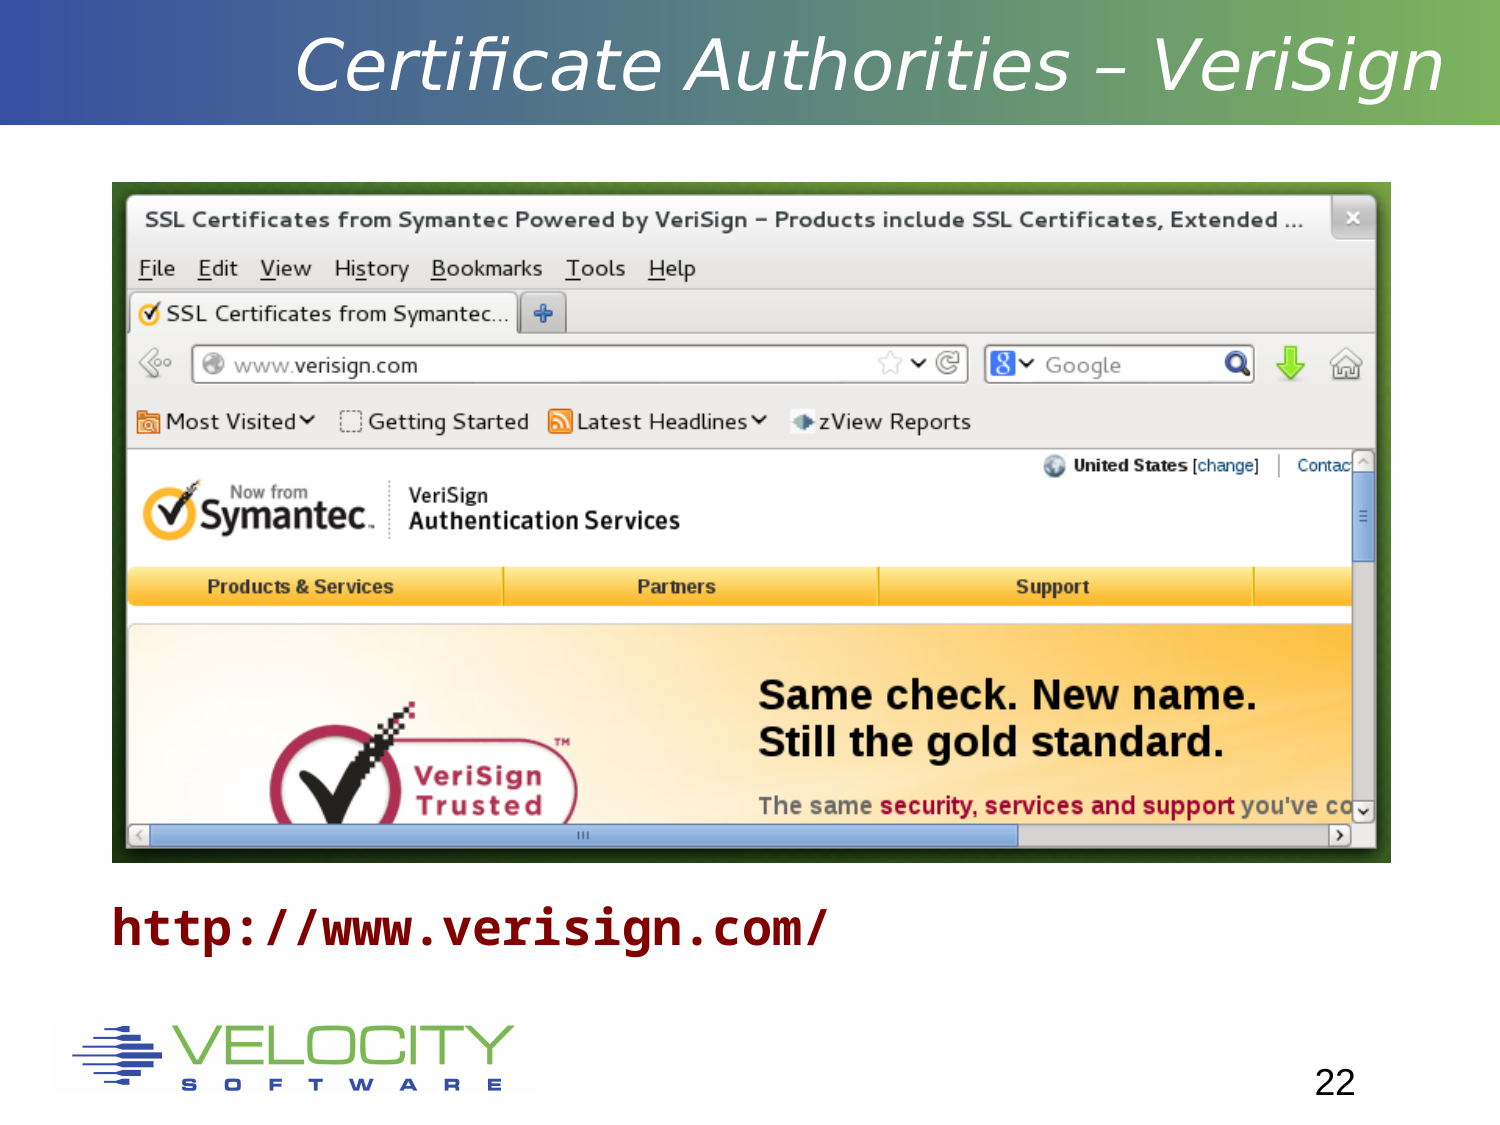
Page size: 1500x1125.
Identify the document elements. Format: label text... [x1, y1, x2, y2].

picture [112, 182, 1391, 863]
list http://www.verisign.com/ [70, 187, 1500, 963]
title Certificate Authorities – VeriSign [62, 12, 1463, 113]
picture [50, 1021, 538, 1094]
